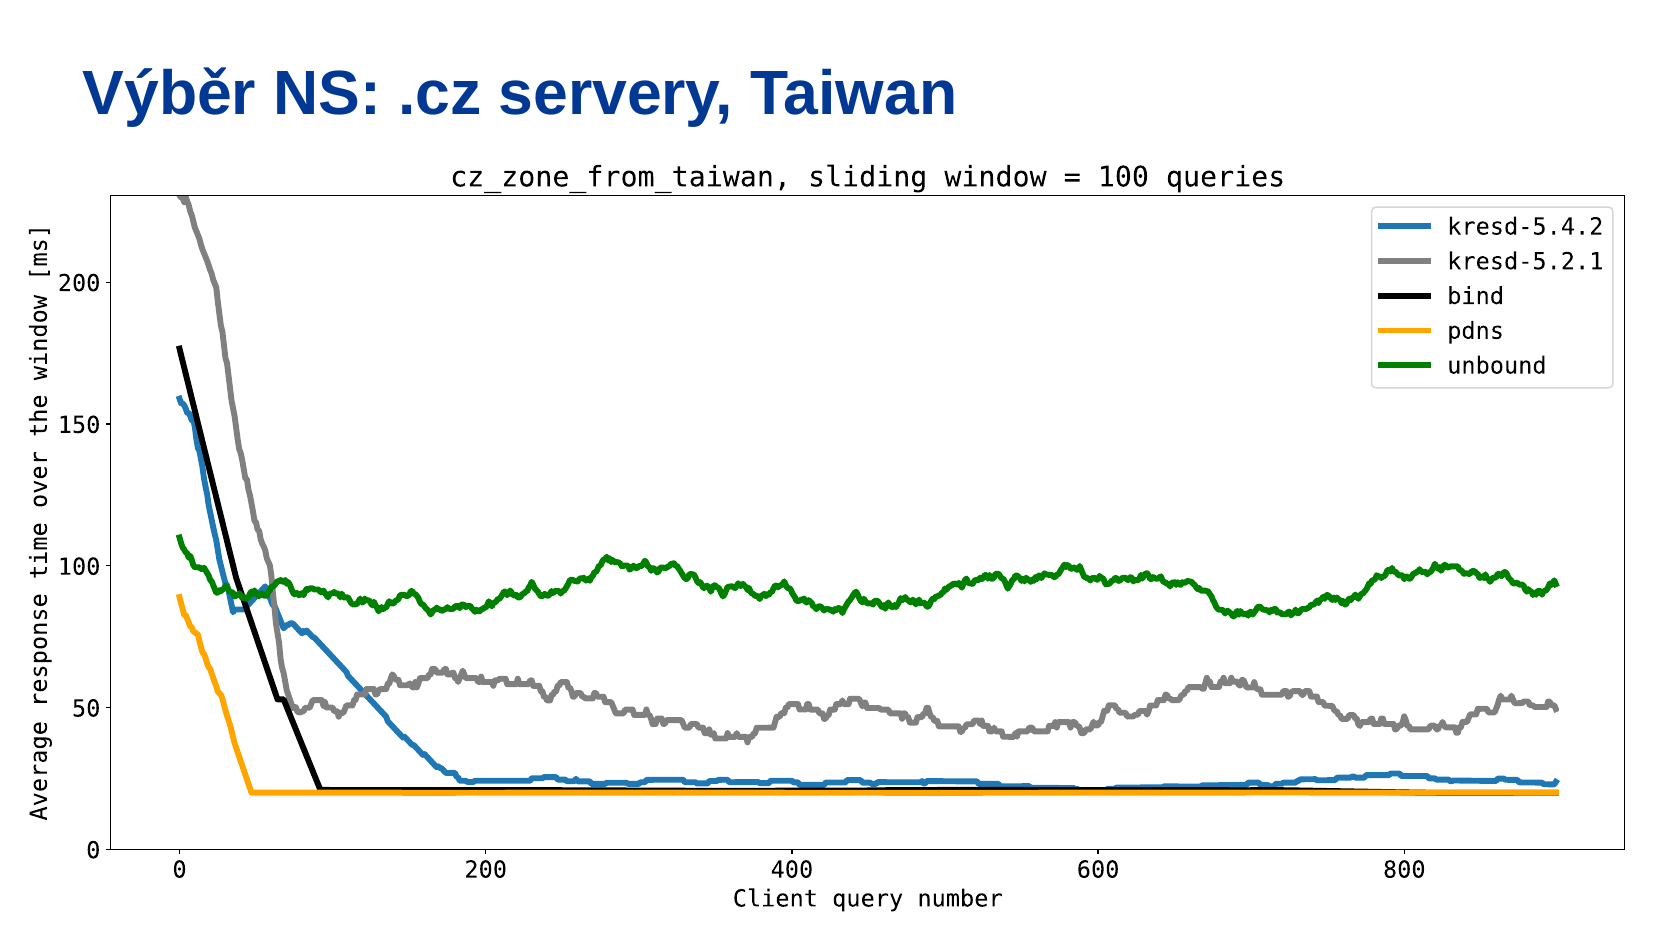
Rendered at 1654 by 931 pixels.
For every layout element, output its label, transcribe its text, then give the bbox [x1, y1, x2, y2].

title Výběr NS: .cz servery, Taiwan [82, 53, 1571, 133]
picture [17, 153, 1636, 923]
